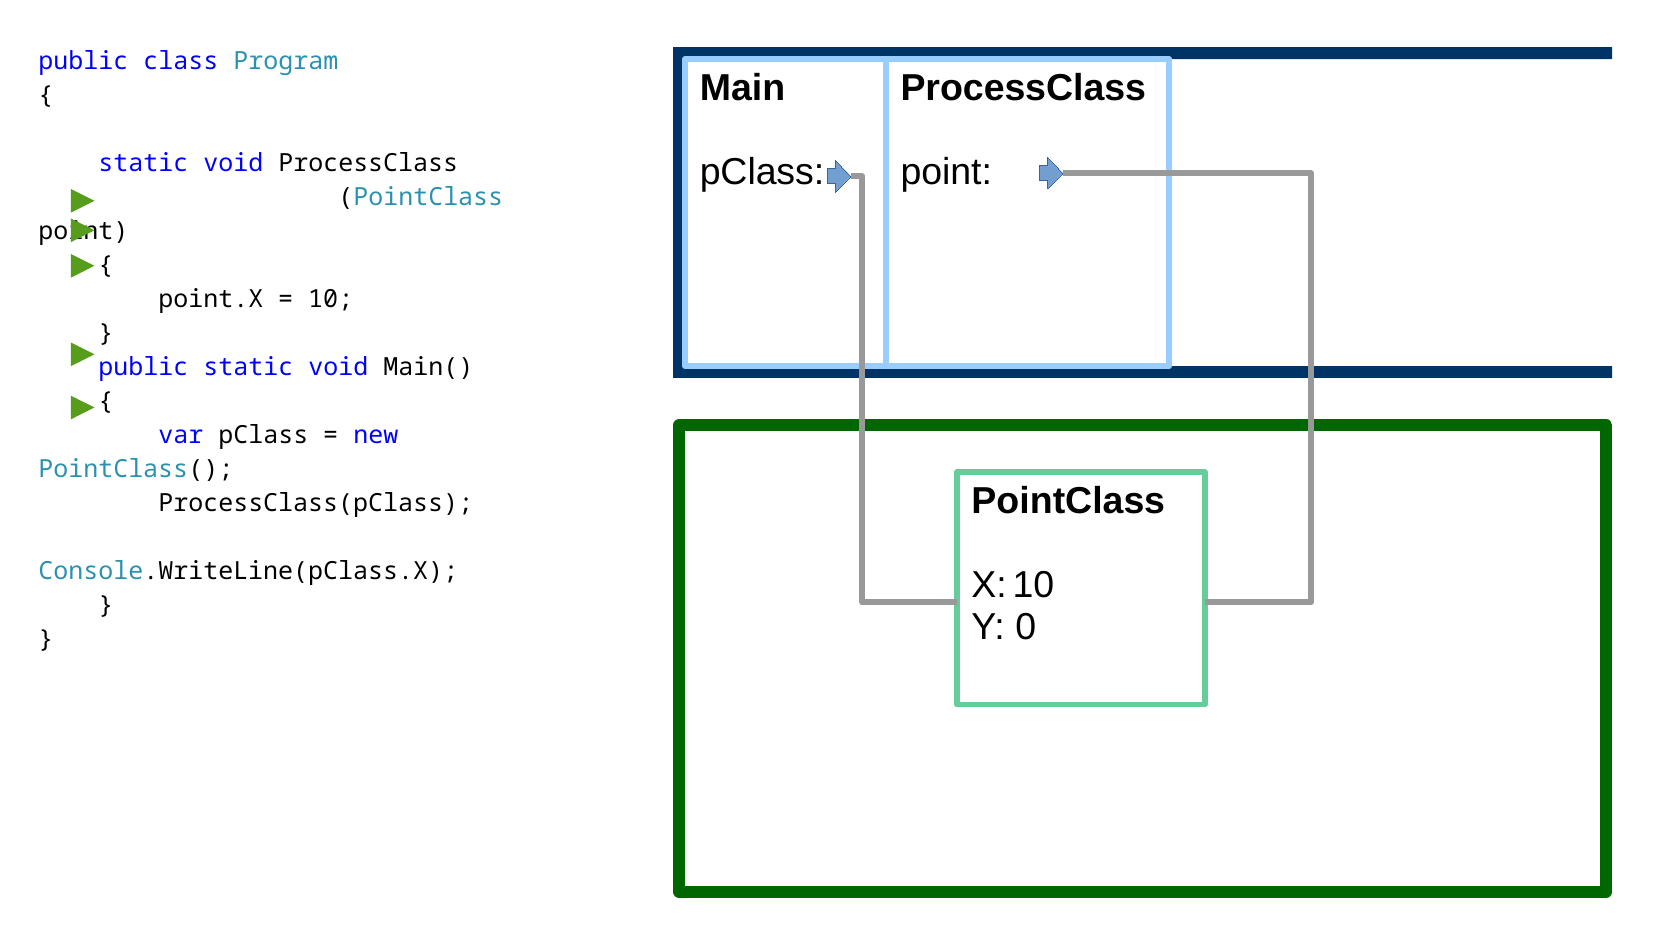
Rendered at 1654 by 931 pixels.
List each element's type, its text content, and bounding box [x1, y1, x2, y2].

text_box Main pClass: [685, 59, 883, 242]
text_box [1039, 157, 1063, 189]
text_box PointClass X: 0 Y: 0 [956, 472, 1205, 733]
text_box [70, 188, 95, 213]
text_box [1314, 366, 1613, 378]
text_box [70, 342, 95, 367]
text_box public class Program { static void ProcessClass (PointClass point) { point.X = 10; } public static void Main() { var pClass = new PointClass(); ProcessClass(pClass); Console.WriteLine(pClass.X); } } [23, 35, 591, 489]
text_box [70, 218, 95, 243]
text_box [70, 395, 95, 420]
text_box [673, 47, 1613, 378]
text_box [827, 160, 851, 193]
text_box 10 [1003, 561, 1063, 609]
text_box [70, 253, 95, 278]
text_box [865, 366, 1308, 378]
text_box ProcessClass point: [885, 59, 1170, 242]
